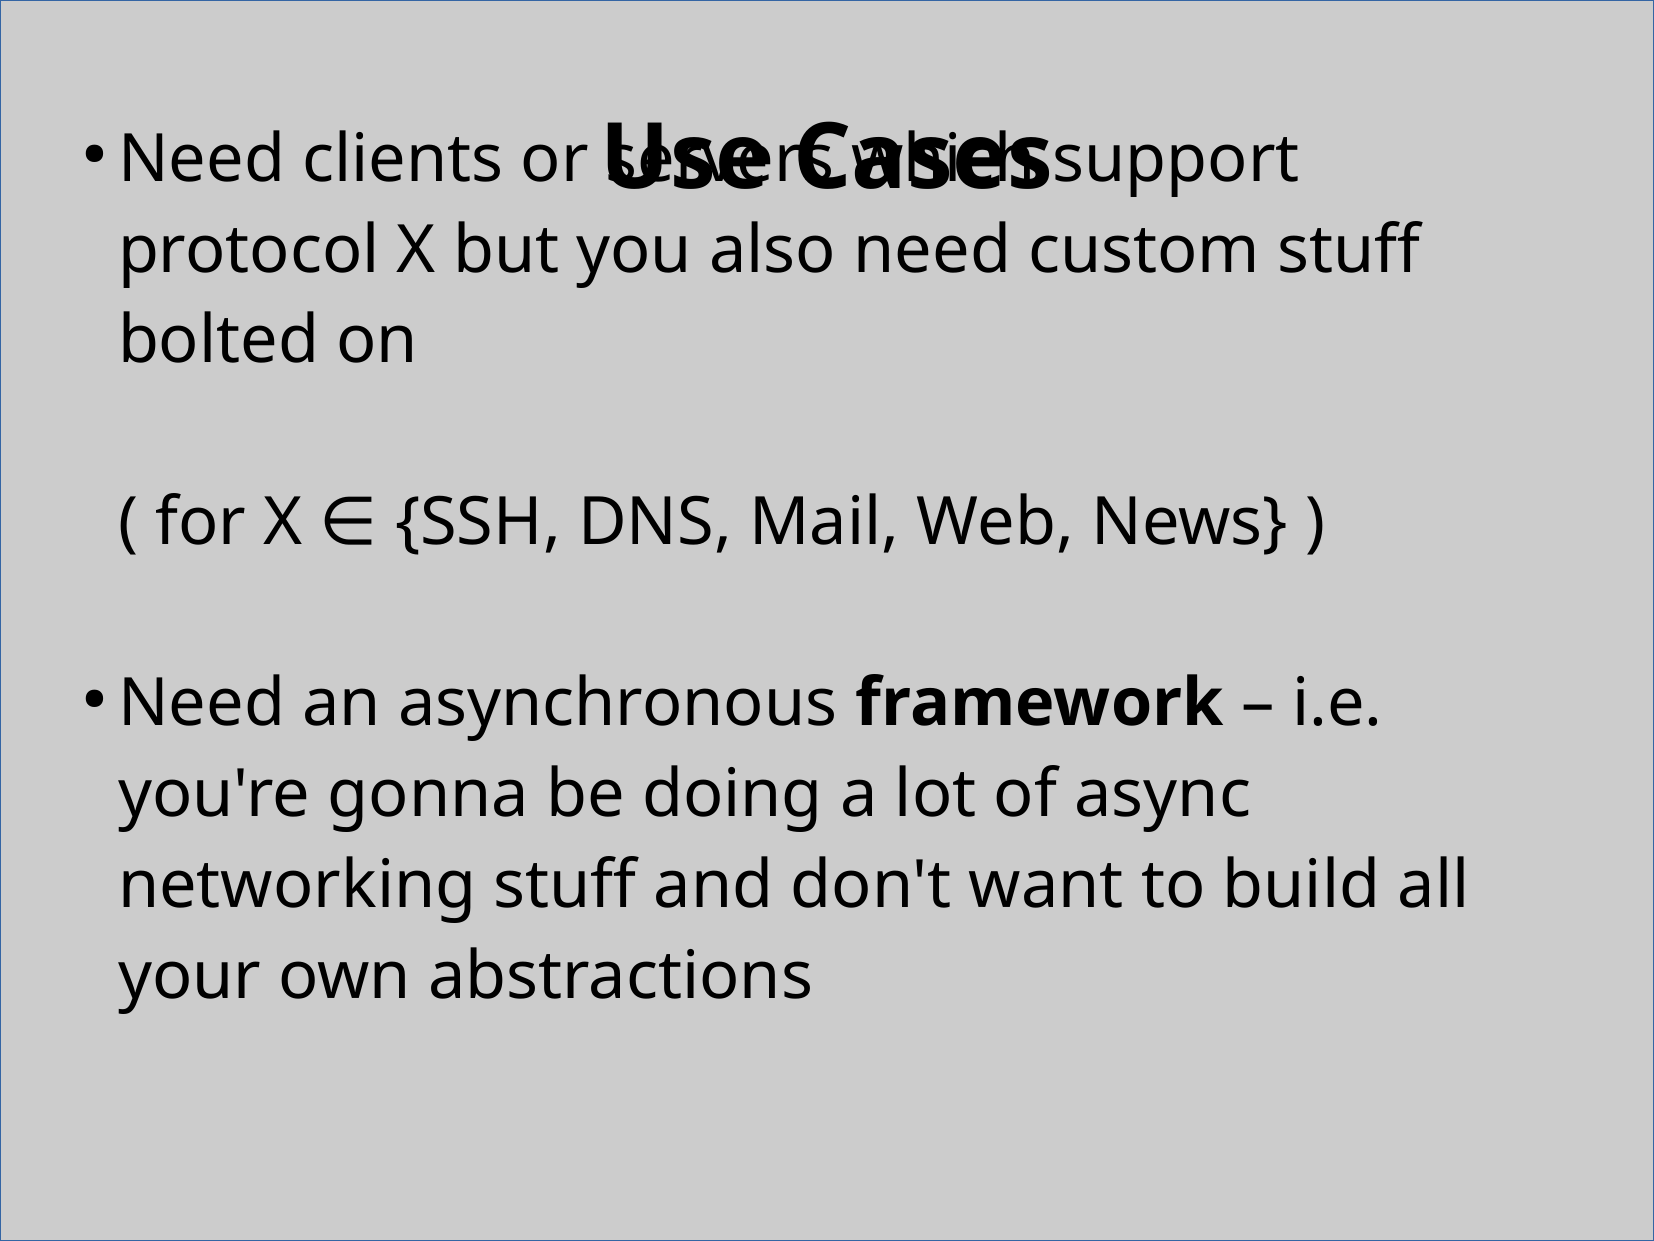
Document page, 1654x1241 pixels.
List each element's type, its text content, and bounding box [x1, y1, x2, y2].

subtitle Need clients or servers which support protocol X but you also need custom stuff bolted on ( for X ∈ {SSH, DNS, Mail, Web, News} ) Need an asynchronous framework – i.e. you're gonna be doing a lot of async networking stuff and don't want to build all your own abstractions [82, 234, 1571, 985]
text_box [0, 0, 1654, 1241]
title Use Cases [82, 49, 1571, 234]
